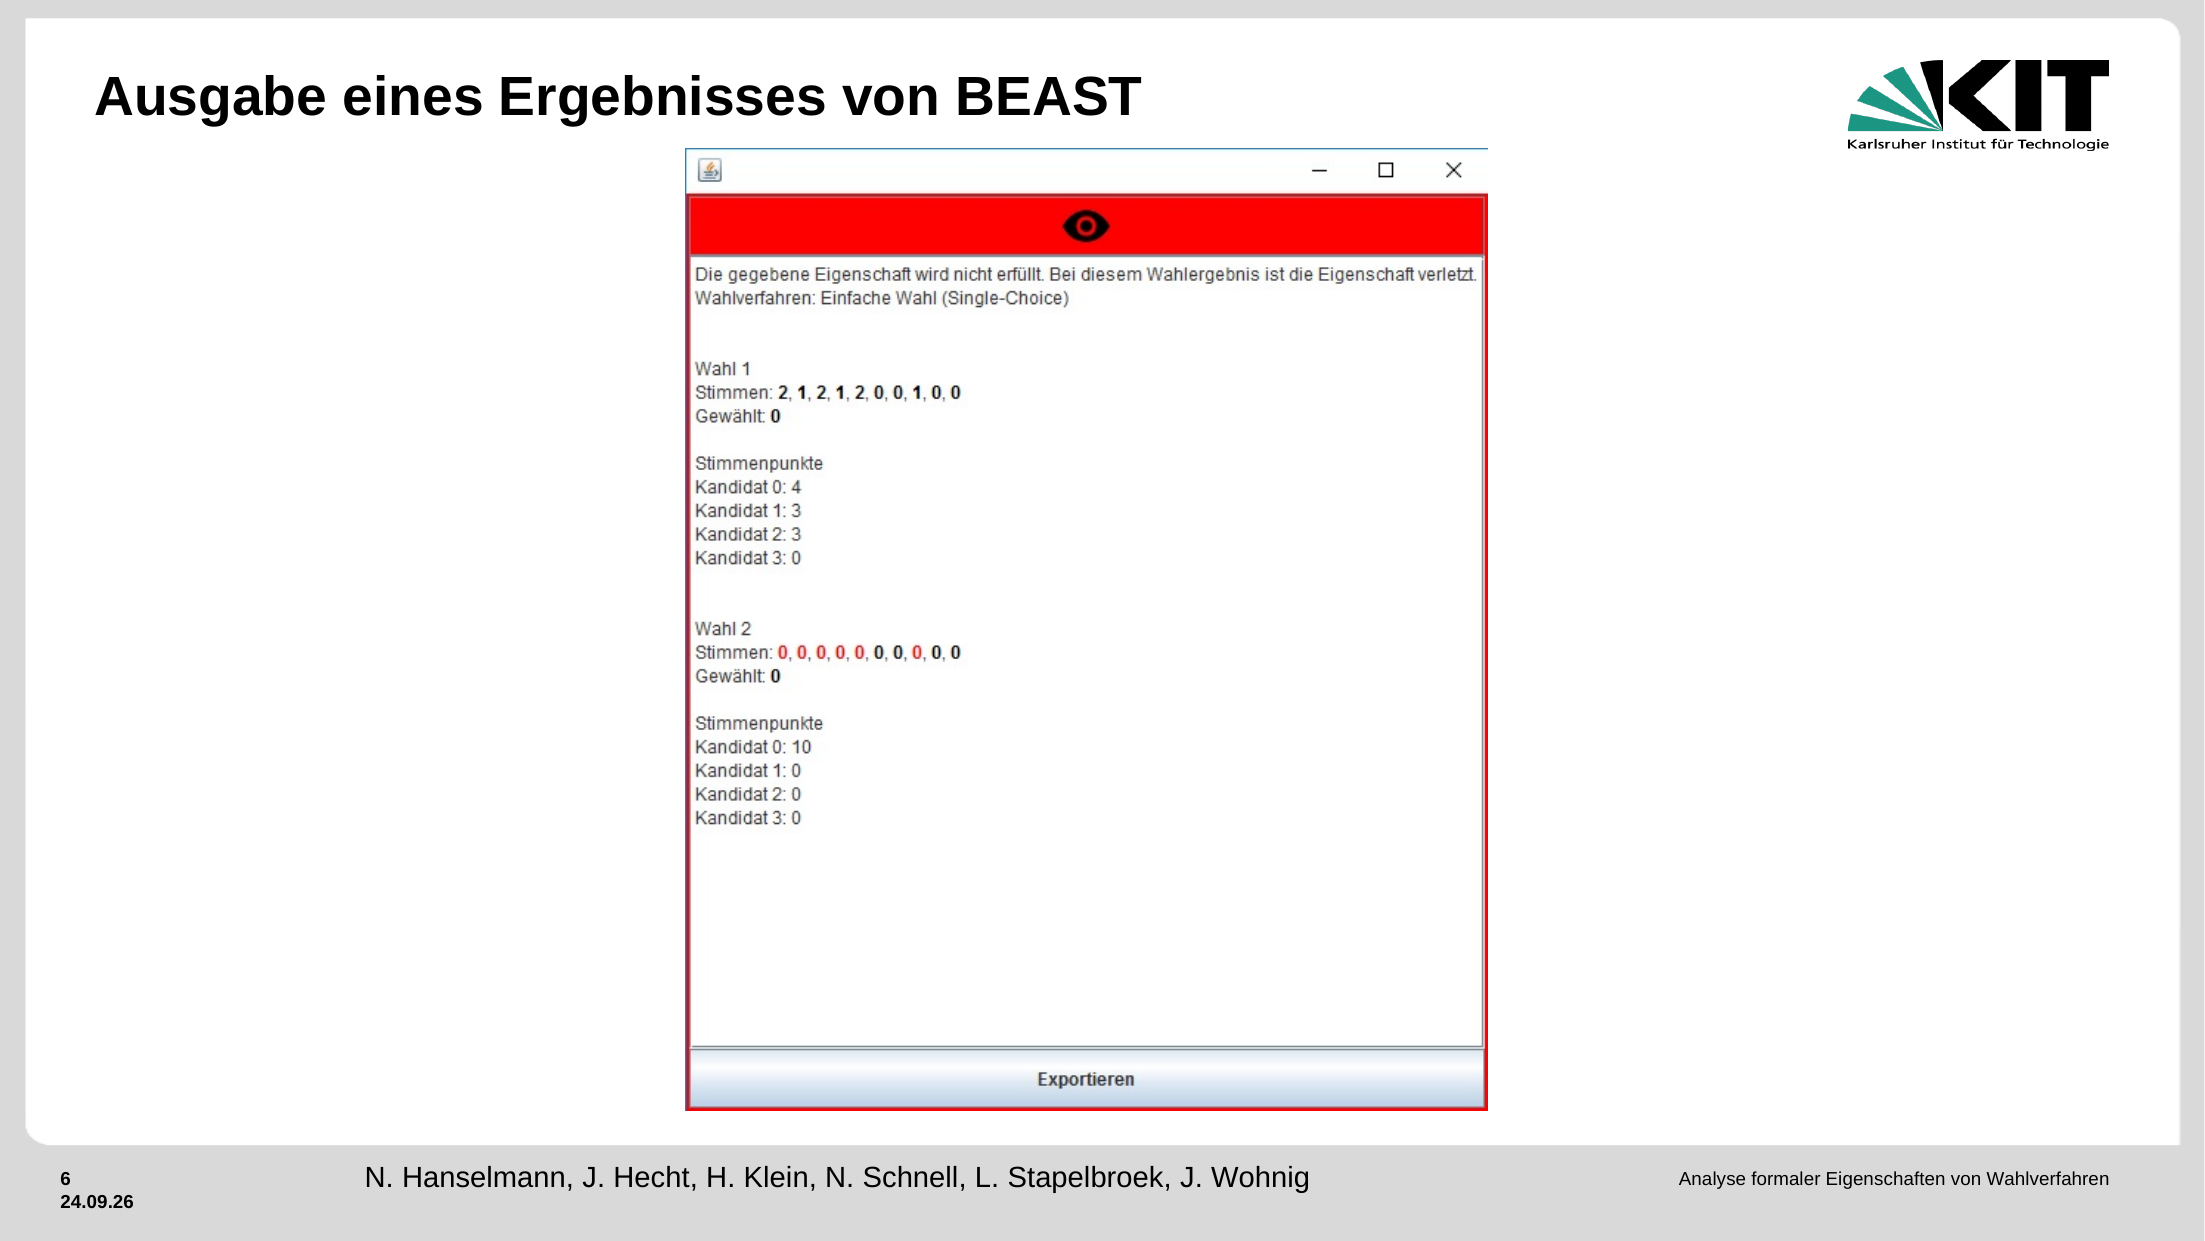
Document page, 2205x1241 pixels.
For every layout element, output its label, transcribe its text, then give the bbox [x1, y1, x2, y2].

picture [0, 0, 2205, 1241]
title Ausgabe eines Ergebnisses von BEAST [94, 60, 1761, 162]
